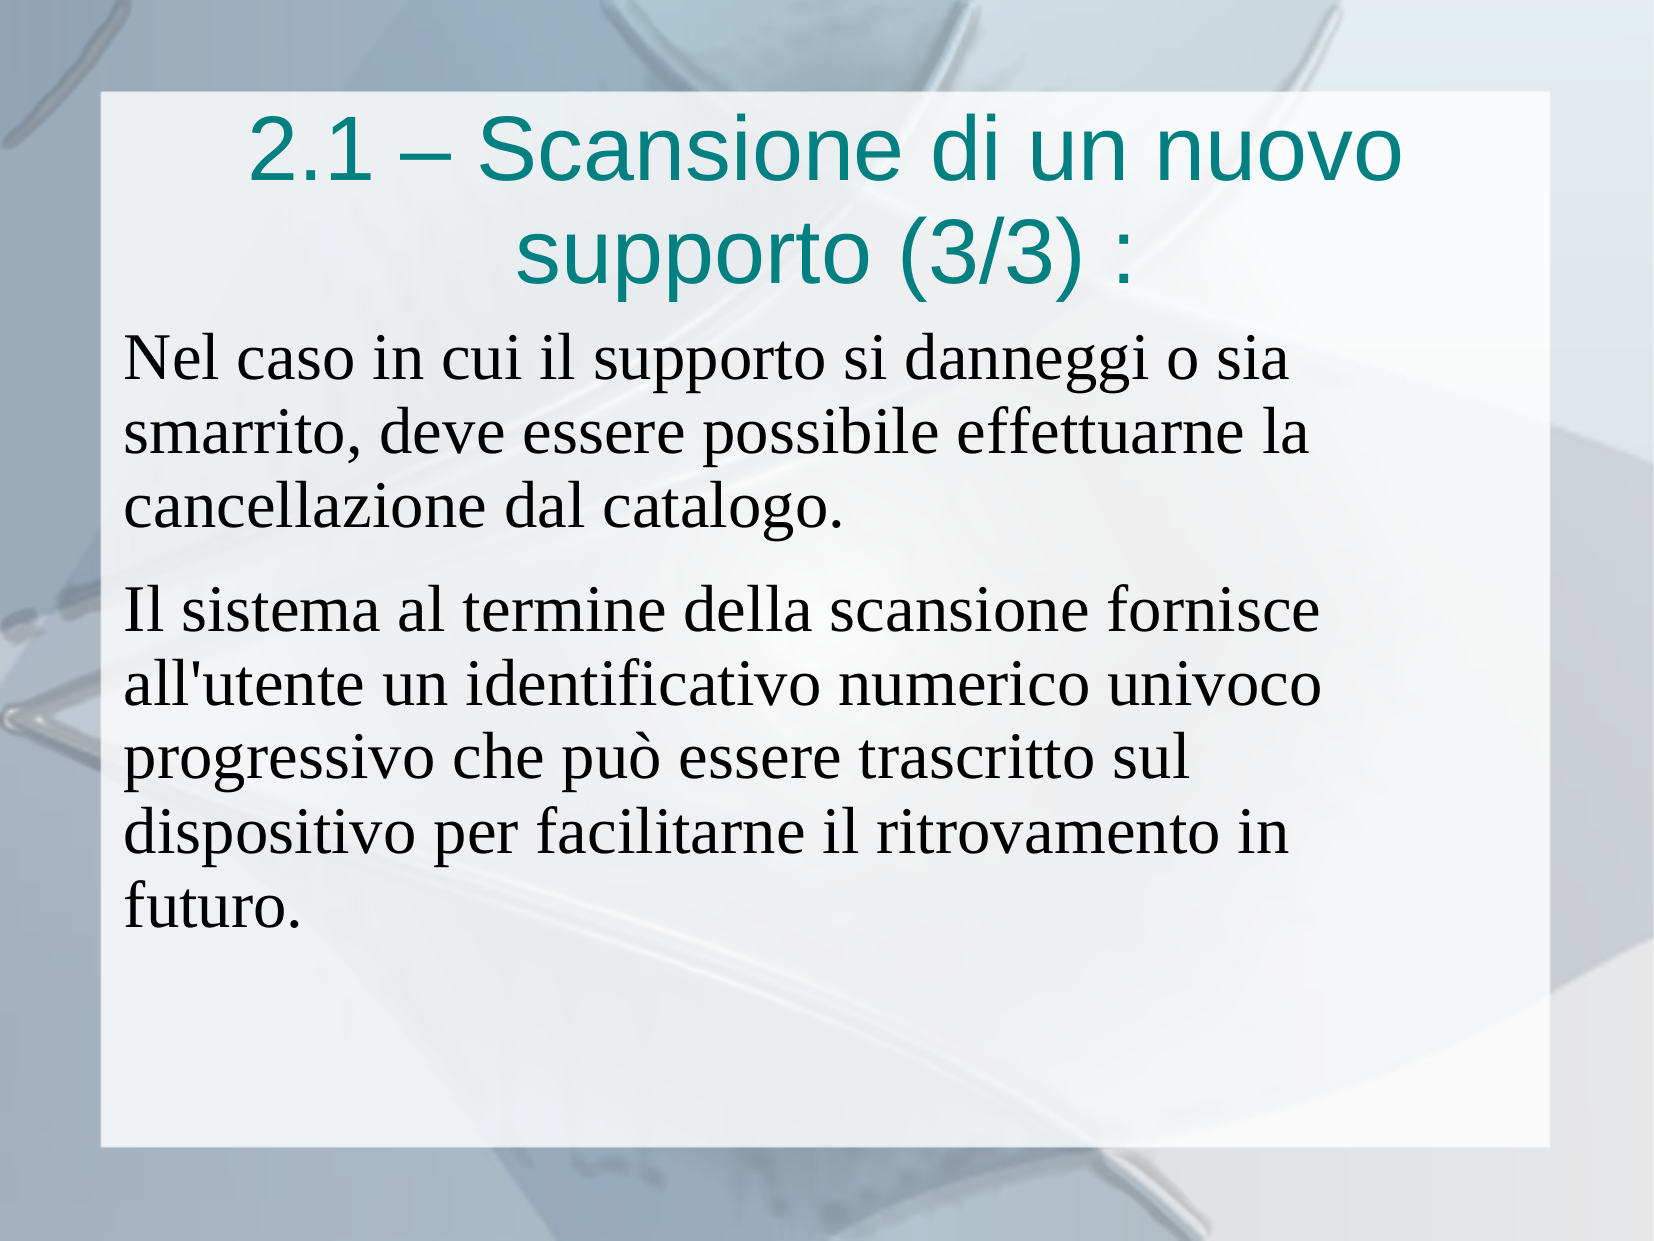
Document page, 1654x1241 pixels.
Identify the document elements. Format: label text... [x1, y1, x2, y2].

list Nel caso in cui il supporto si danneggi o sia smarrito, deve essere possibile effettuarne la cancellazione dal catalogo. Il sistema al termine della scansione fornisce all'utente un identificativo numerico univoco progressivo che può essere trascritto sul dispositivo per facilitarne il ritrovamento in futuro. [124, 319, 1489, 942]
title 2.1 – Scansione di un nuovo supporto (3/3) : [118, 97, 1536, 303]
picture [0, 0, 1654, 1241]
